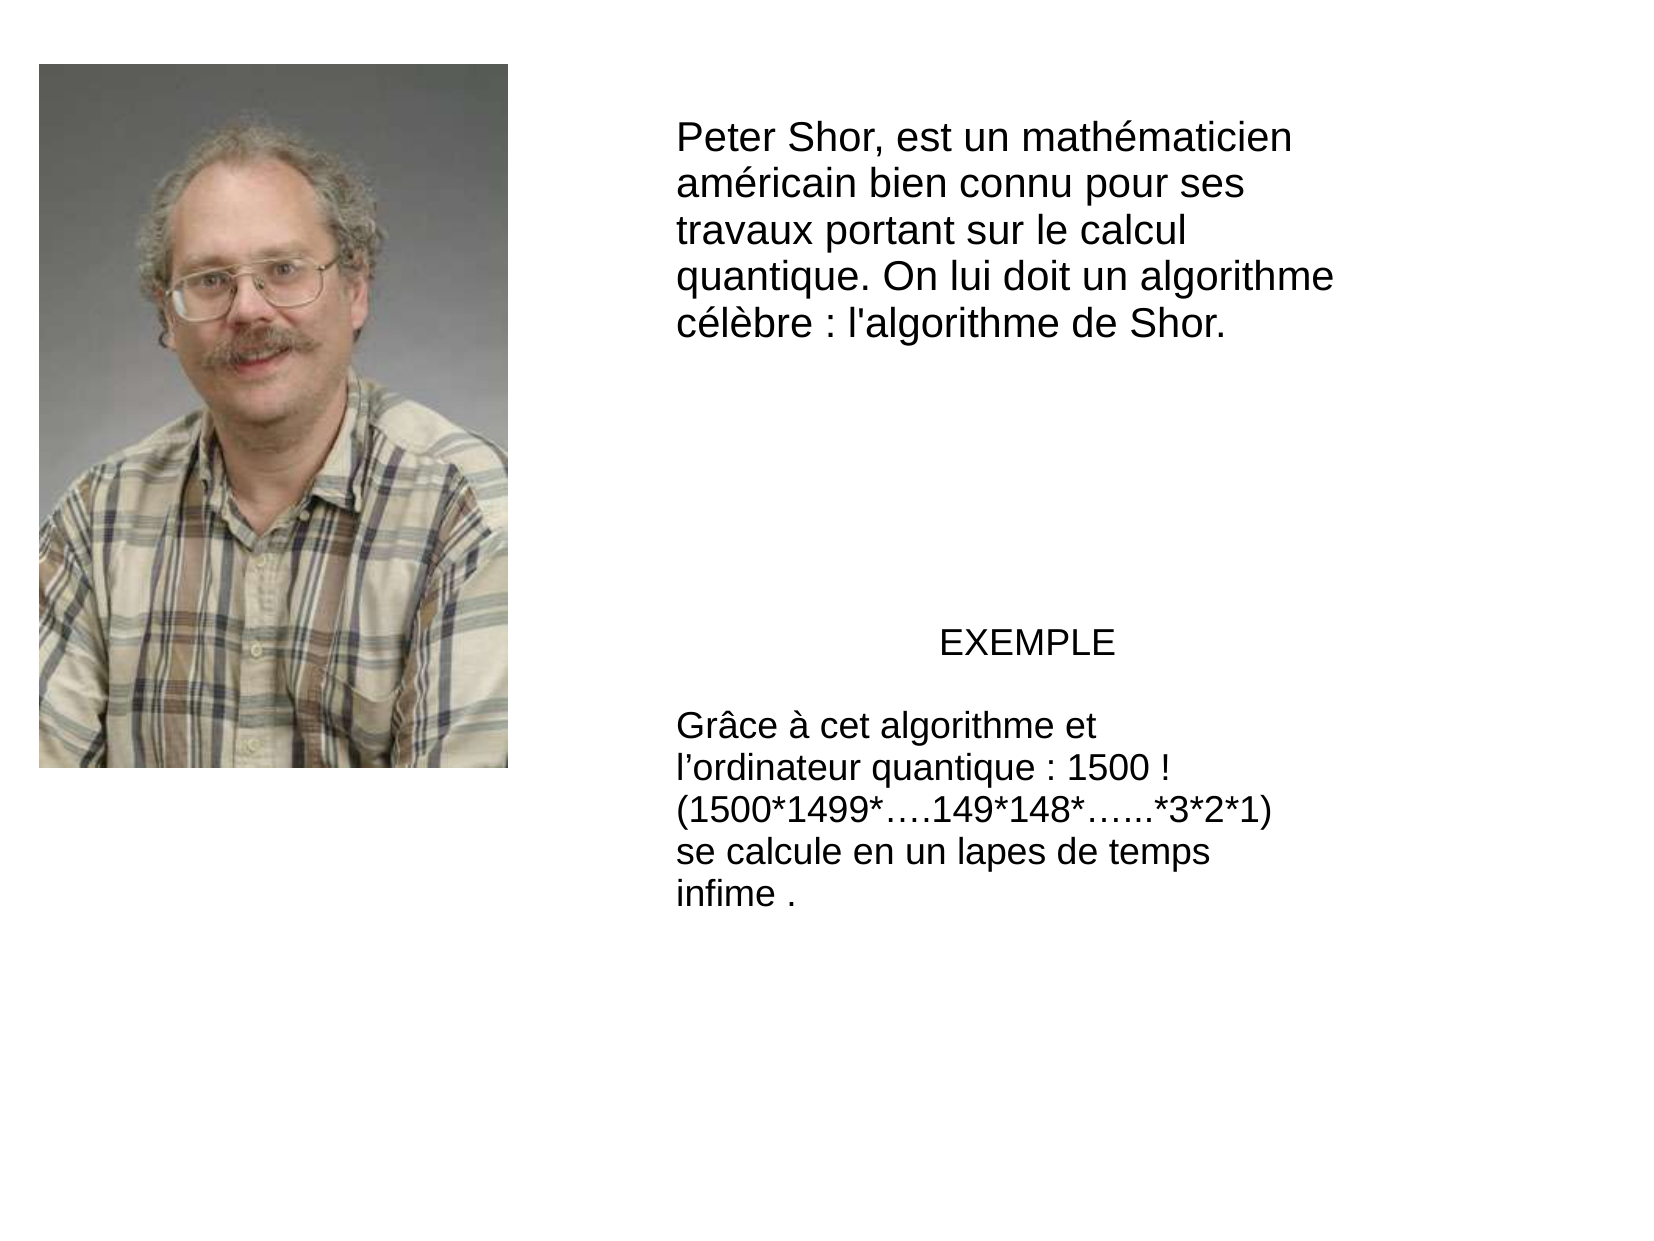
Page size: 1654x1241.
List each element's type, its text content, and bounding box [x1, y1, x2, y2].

text_box Grâce à cet algorithme et l’ordinateur quantique : 1500 ! (1500*1499*….149*148*…...*3*2*1) se calcule en un lapes de temps infime . [661, 696, 1300, 922]
text_box EXEMPLE [803, 614, 1252, 671]
picture [39, 64, 508, 768]
text_box Peter Shor, est un mathématicien américain bien connu pour ses travaux portant sur le calcul quantique. On lui doit un algorithme célèbre : l'algorithme de Shor. [661, 106, 1394, 354]
